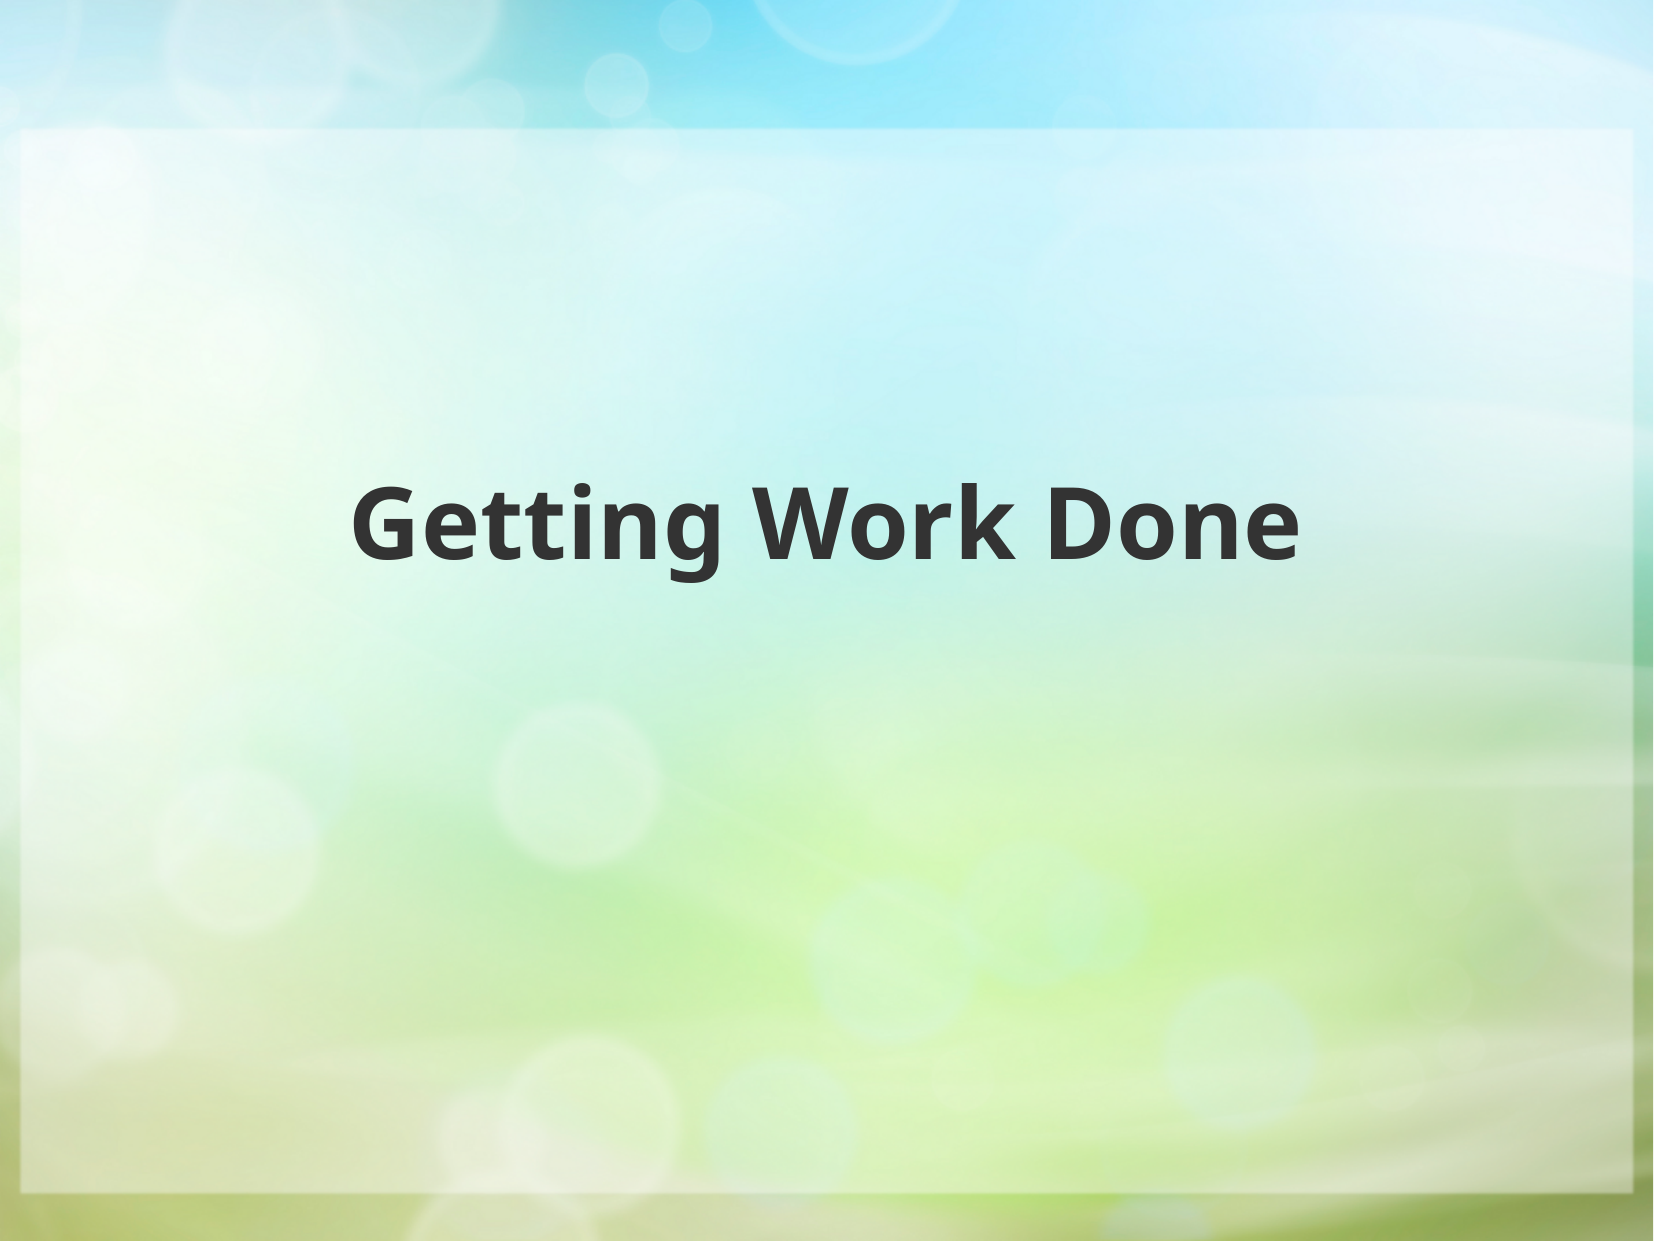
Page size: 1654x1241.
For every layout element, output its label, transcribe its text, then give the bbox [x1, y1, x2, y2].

picture [0, 0, 1654, 1241]
subtitle Getting Work Done [82, 0, 1571, 1042]
